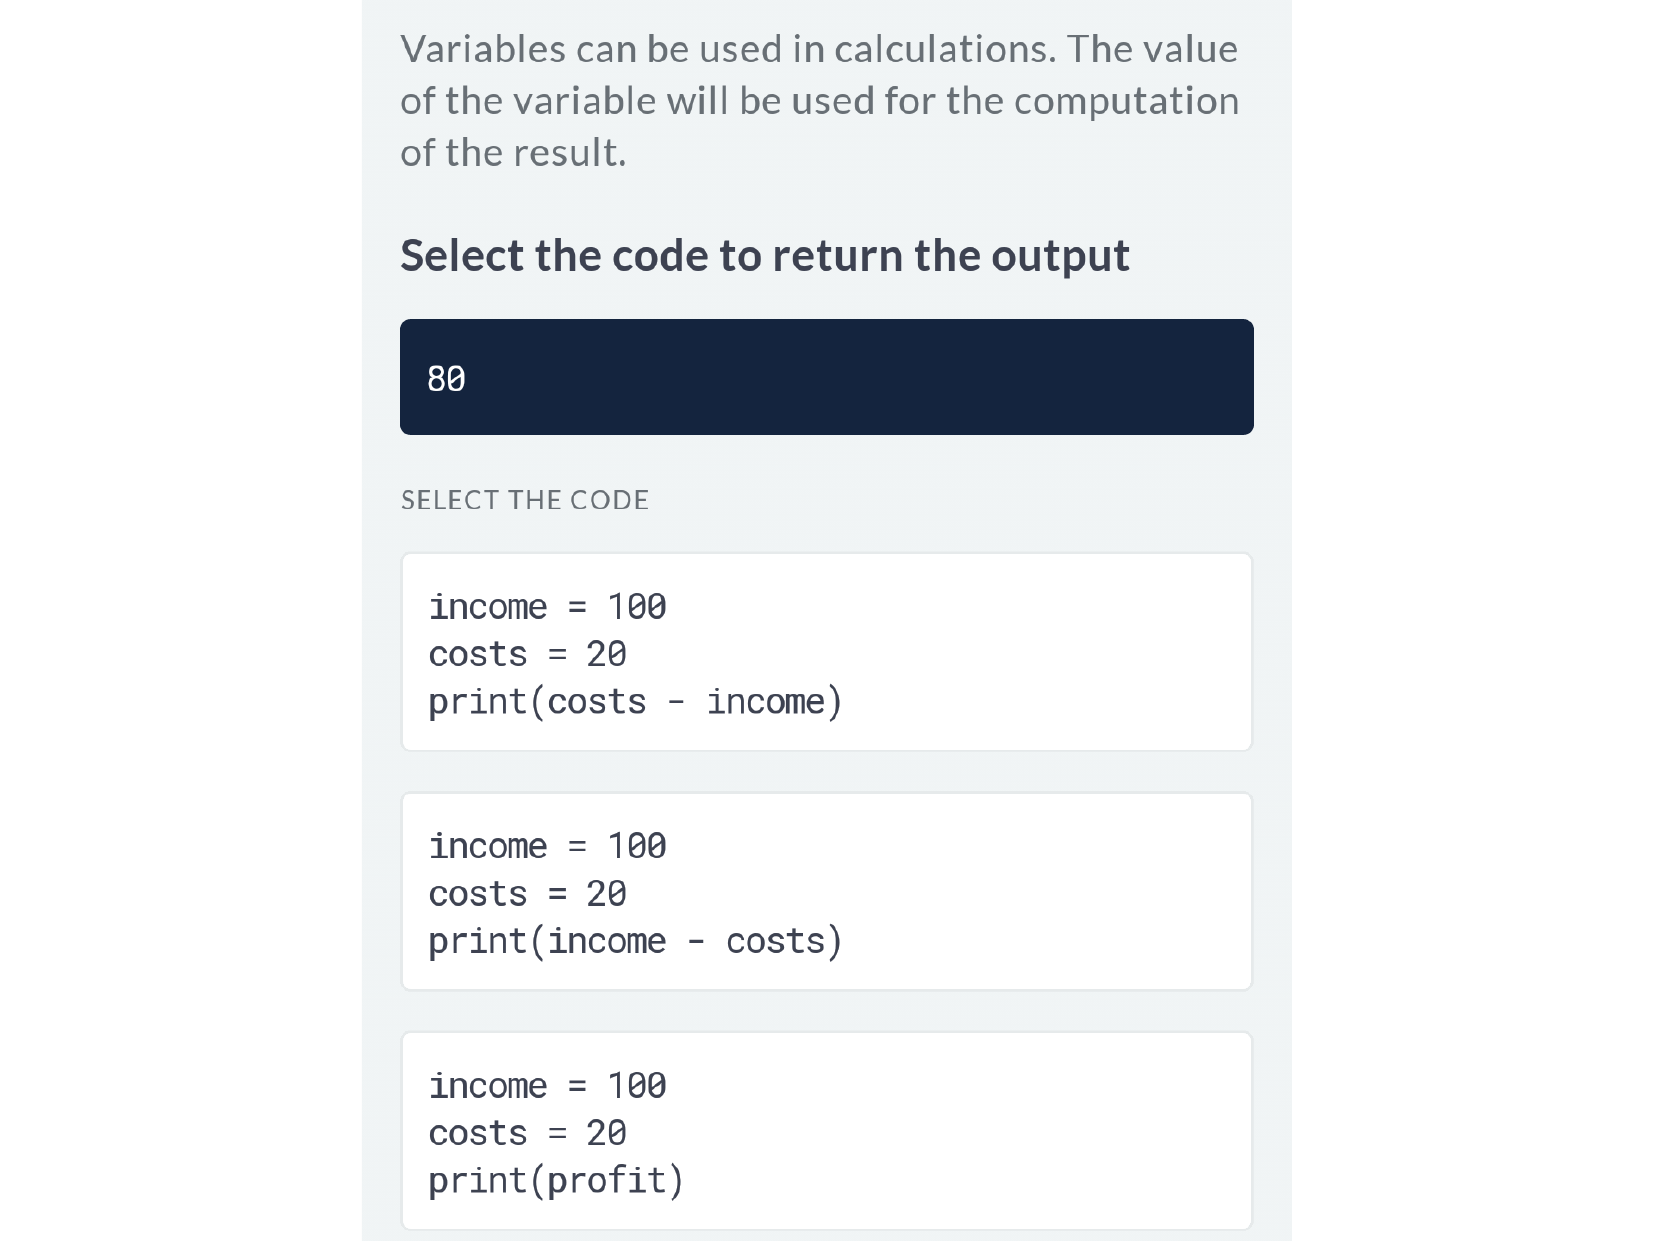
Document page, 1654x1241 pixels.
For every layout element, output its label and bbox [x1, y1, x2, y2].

picture [361, 0, 1292, 1241]
